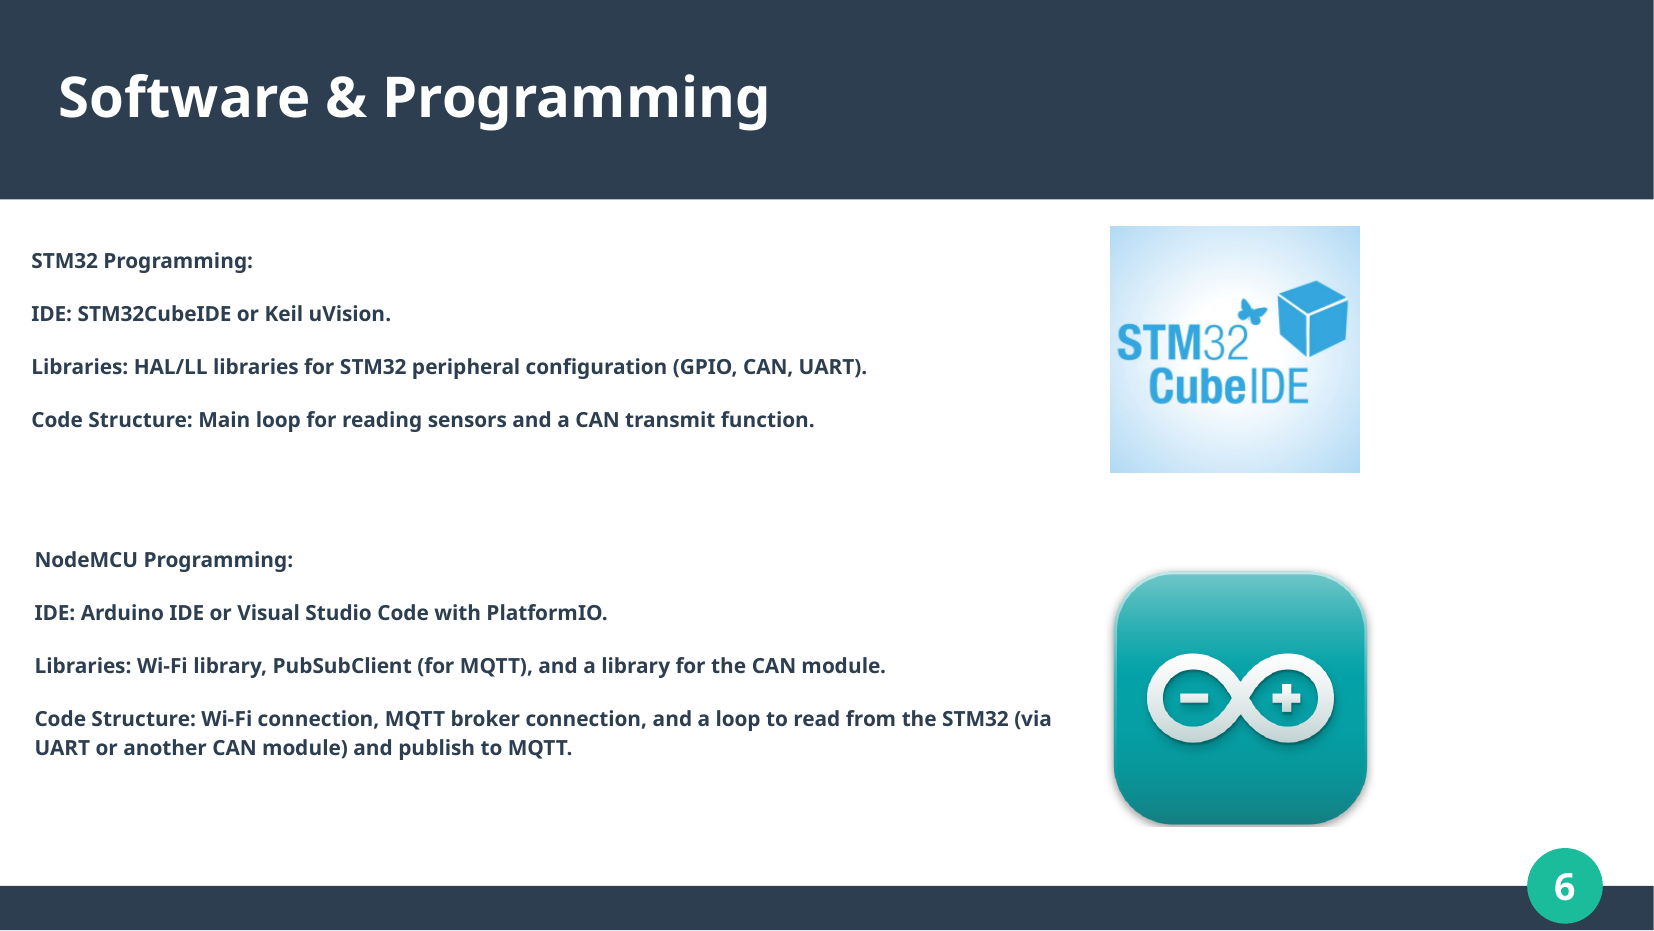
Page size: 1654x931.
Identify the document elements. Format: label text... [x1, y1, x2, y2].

picture [1110, 226, 1360, 473]
picture [1104, 566, 1375, 827]
text_box NodeMCU Programming: IDE: Arduino IDE or Visual Studio Code with PlatformIO. Libraries: Wi-Fi library, PubSubClient (for MQTT), and a library for the CAN module. Code Structure: Wi-Fi connection, MQTT broker connection, and a loop to read from the STM32 (via UART or another CAN module) and publish to MQTT. [19, 532, 1123, 827]
title Software & Programming [59, 37, 1595, 156]
text_box STM32 Programming: IDE: STM32CubeIDE or Keil uVision. Libraries: HAL/LL libraries for STM32 peripheral configuration (GPIO, CAN, UART). Code Structure: Main loop for reading sensors and a CAN transmit function. [16, 248, 1418, 485]
